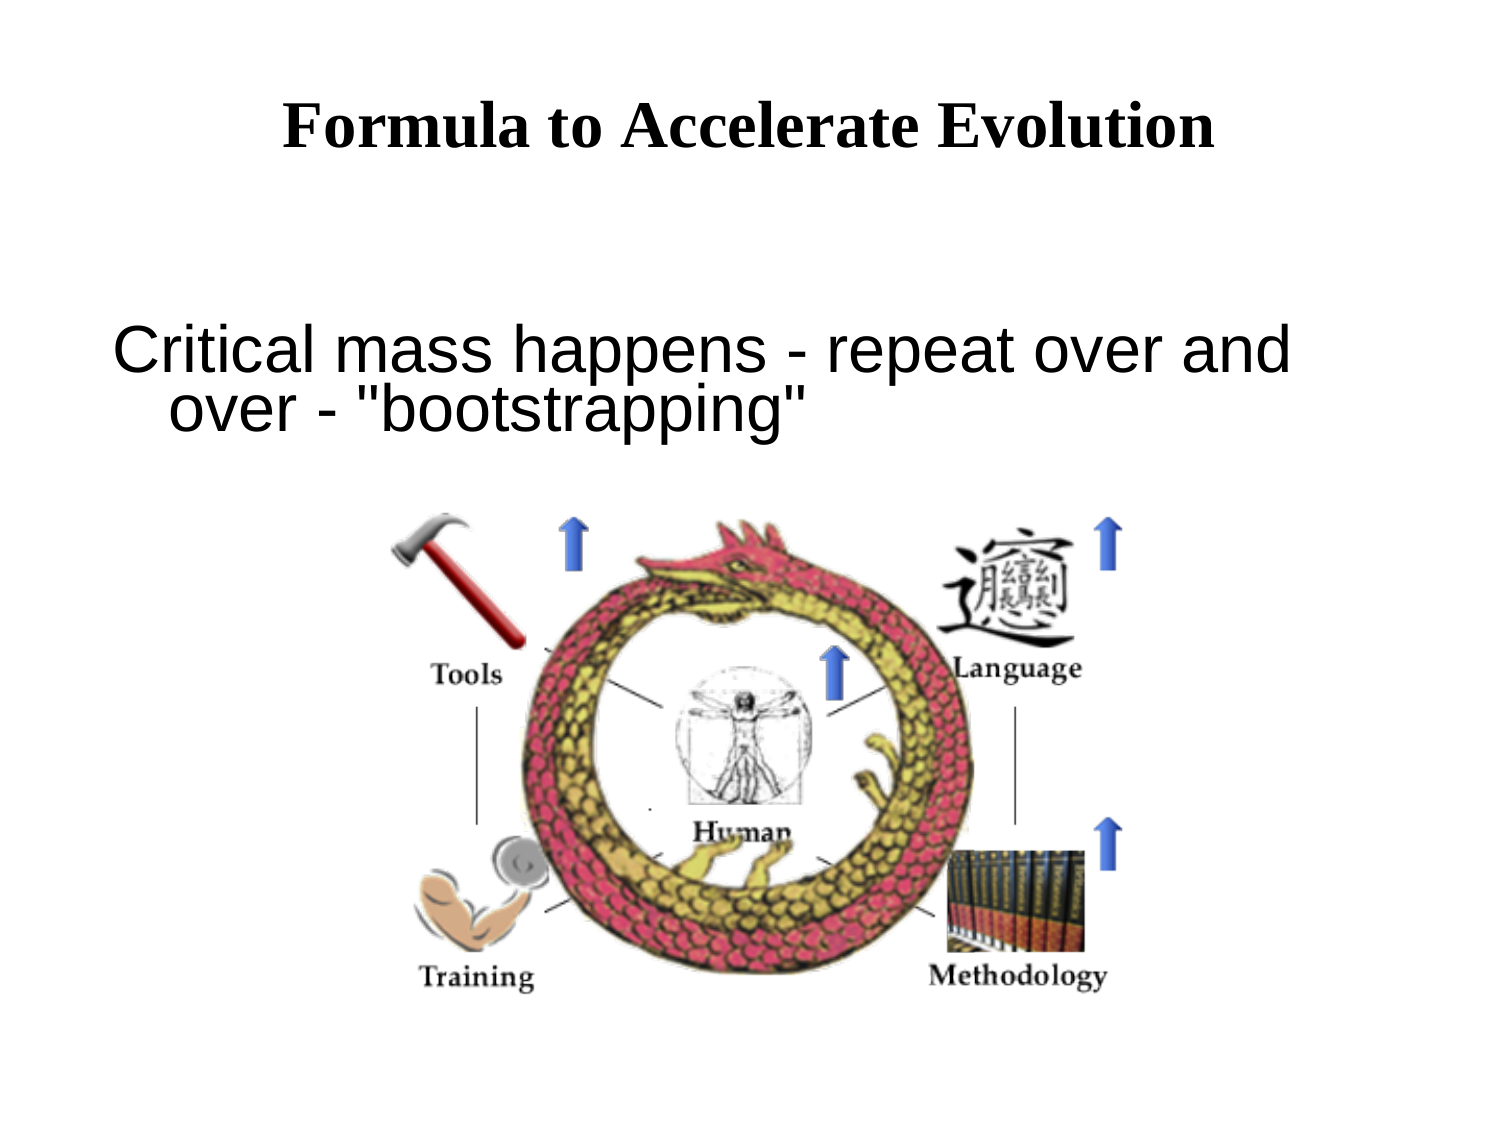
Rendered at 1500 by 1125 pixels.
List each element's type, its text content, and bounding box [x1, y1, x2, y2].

list Critical mass happens - repeat over and over - "bootstrapping" [112, 324, 1387, 1055]
picture [372, 511, 1144, 1005]
title Formula to Accelerate Evolution [112, 35, 1387, 223]
